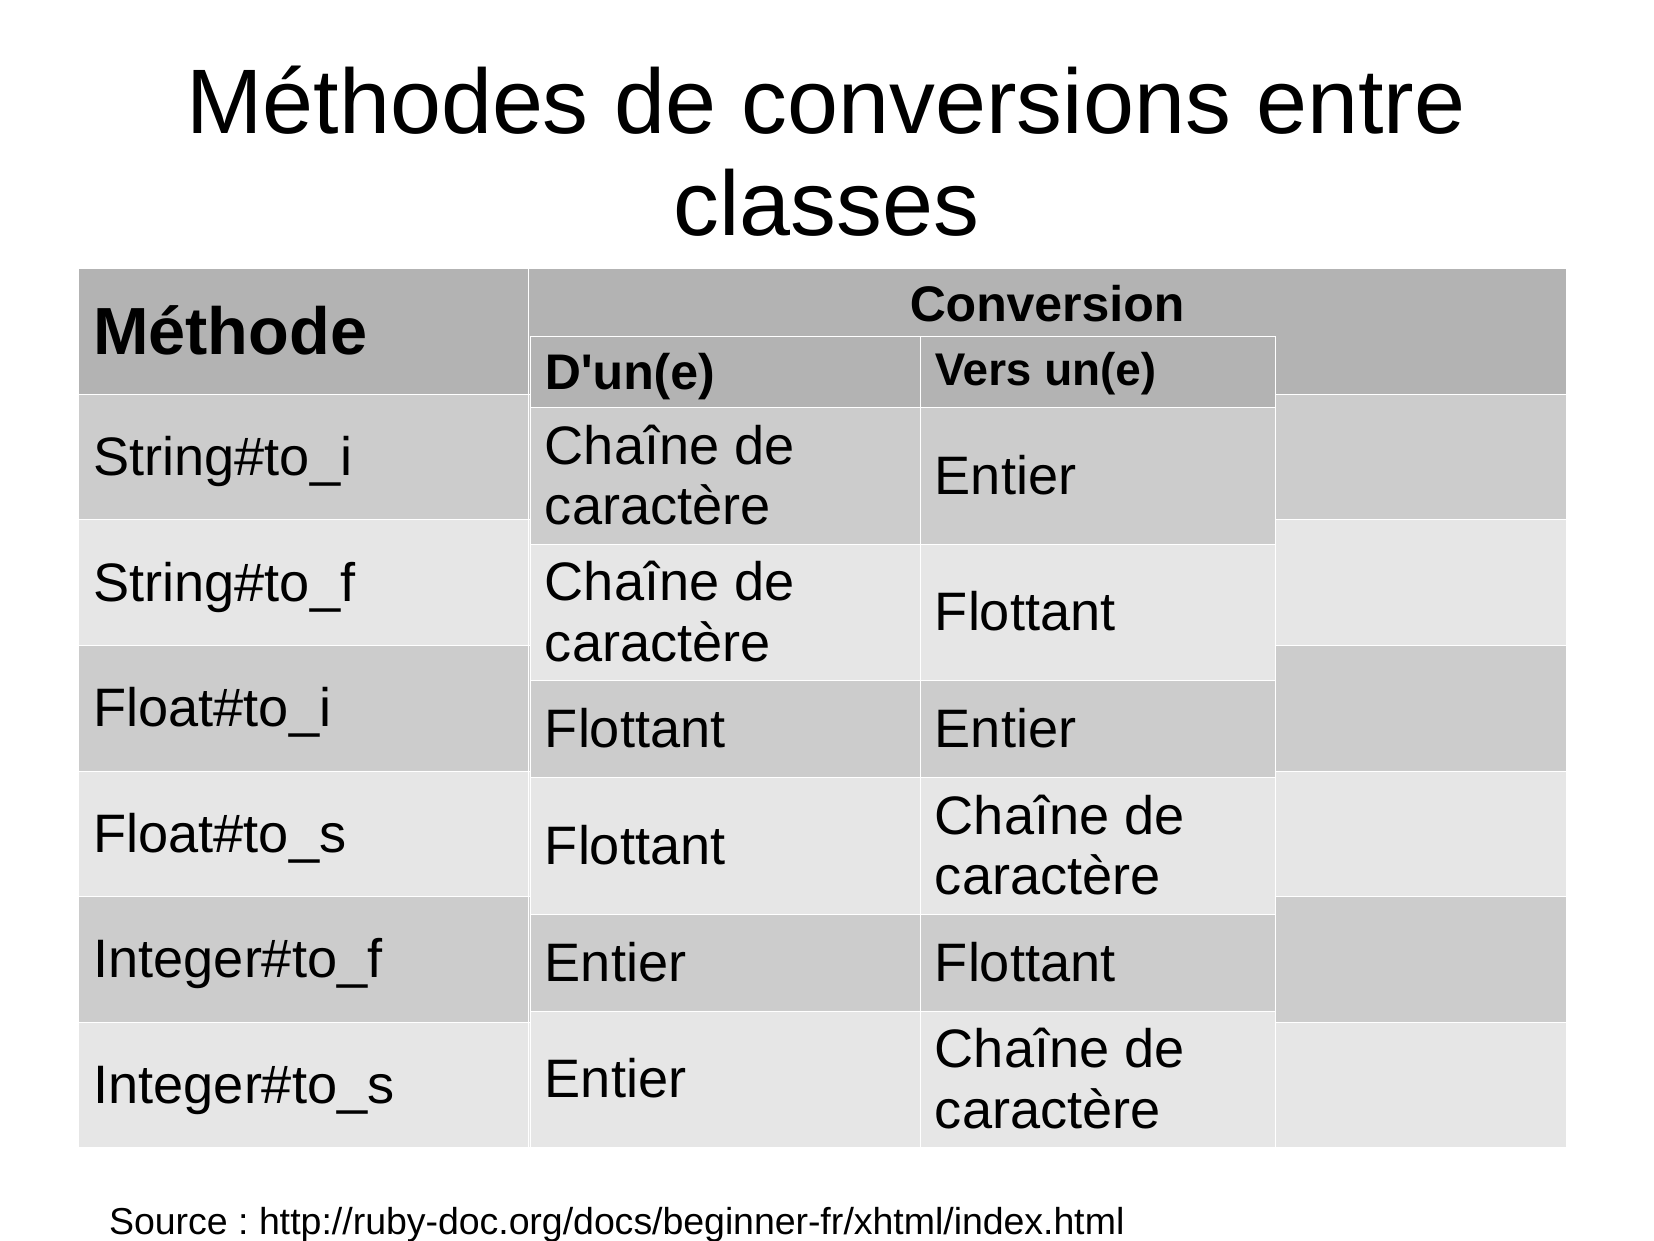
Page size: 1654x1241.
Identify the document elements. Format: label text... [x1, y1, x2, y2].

table_cell [1276, 897, 1566, 1022]
table_cell Flottant [921, 545, 1275, 680]
table_cell Flottant [531, 681, 920, 777]
table_cell Chaîne de caractère [531, 408, 920, 544]
table_header Conversion [529, 269, 1566, 394]
table_cell String#to_i [79, 395, 528, 519]
table_cell Float#to_s [79, 772, 528, 896]
title Méthodes de conversions entre classes [82, 49, 1571, 257]
table_cell [1276, 646, 1566, 771]
table_header D'un(e) [531, 337, 920, 407]
table_cell Entier [531, 915, 920, 1011]
table_cell Float#to_i [79, 646, 528, 771]
table_header Méthode [79, 269, 528, 394]
table_cell Integer#to_s [79, 1023, 528, 1147]
table_cell Entier [921, 681, 1275, 777]
table_cell Chaîne de caractère [531, 545, 920, 680]
table_cell [1276, 1023, 1566, 1147]
table_header Vers un(e) [921, 337, 1275, 407]
table_cell [1276, 395, 1566, 519]
table_cell Integer#to_f [79, 897, 528, 1022]
table_cell Entier [531, 1012, 920, 1147]
table_cell [1276, 772, 1566, 896]
table_cell Chaîne de caractère [921, 1012, 1275, 1147]
text_box Source : http://ruby-doc.org/docs/beginner-fr/xhtml/index.html [94, 1192, 1140, 1241]
table_cell Flottant [921, 915, 1275, 1011]
table_cell Flottant [531, 778, 920, 914]
table_cell [1276, 520, 1566, 645]
table_cell Chaîne de caractère [921, 778, 1275, 914]
table_cell Entier [921, 408, 1275, 544]
table_cell String#to_f [79, 520, 528, 645]
